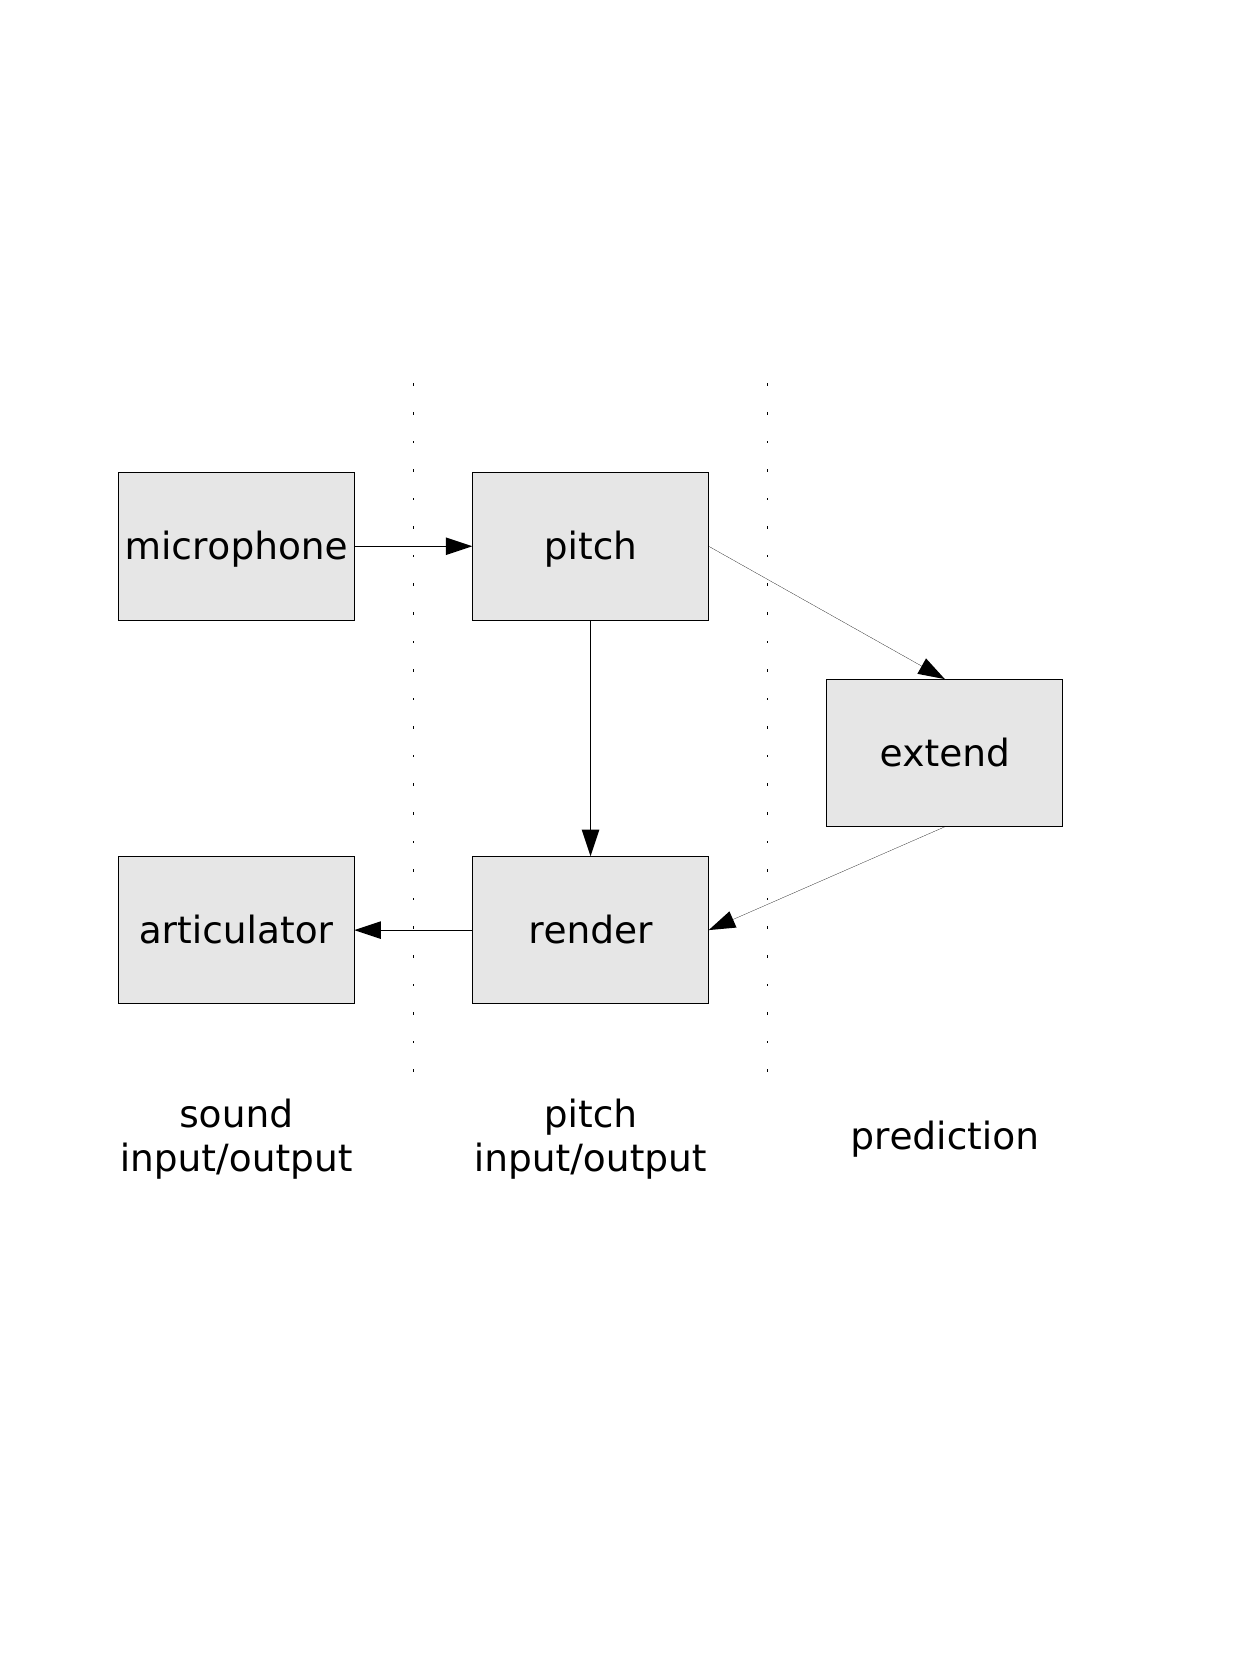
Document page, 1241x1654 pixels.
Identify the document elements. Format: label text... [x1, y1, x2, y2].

text_box render [472, 856, 709, 1004]
text_box microphone [118, 472, 355, 621]
text_box sound input/output [118, 1092, 355, 1182]
text_box pitch input/output [472, 1092, 709, 1182]
text_box articulator [118, 856, 355, 1004]
text_box prediction [826, 1092, 1063, 1182]
text_box pitch [472, 472, 709, 621]
text_box extend [826, 679, 1063, 827]
